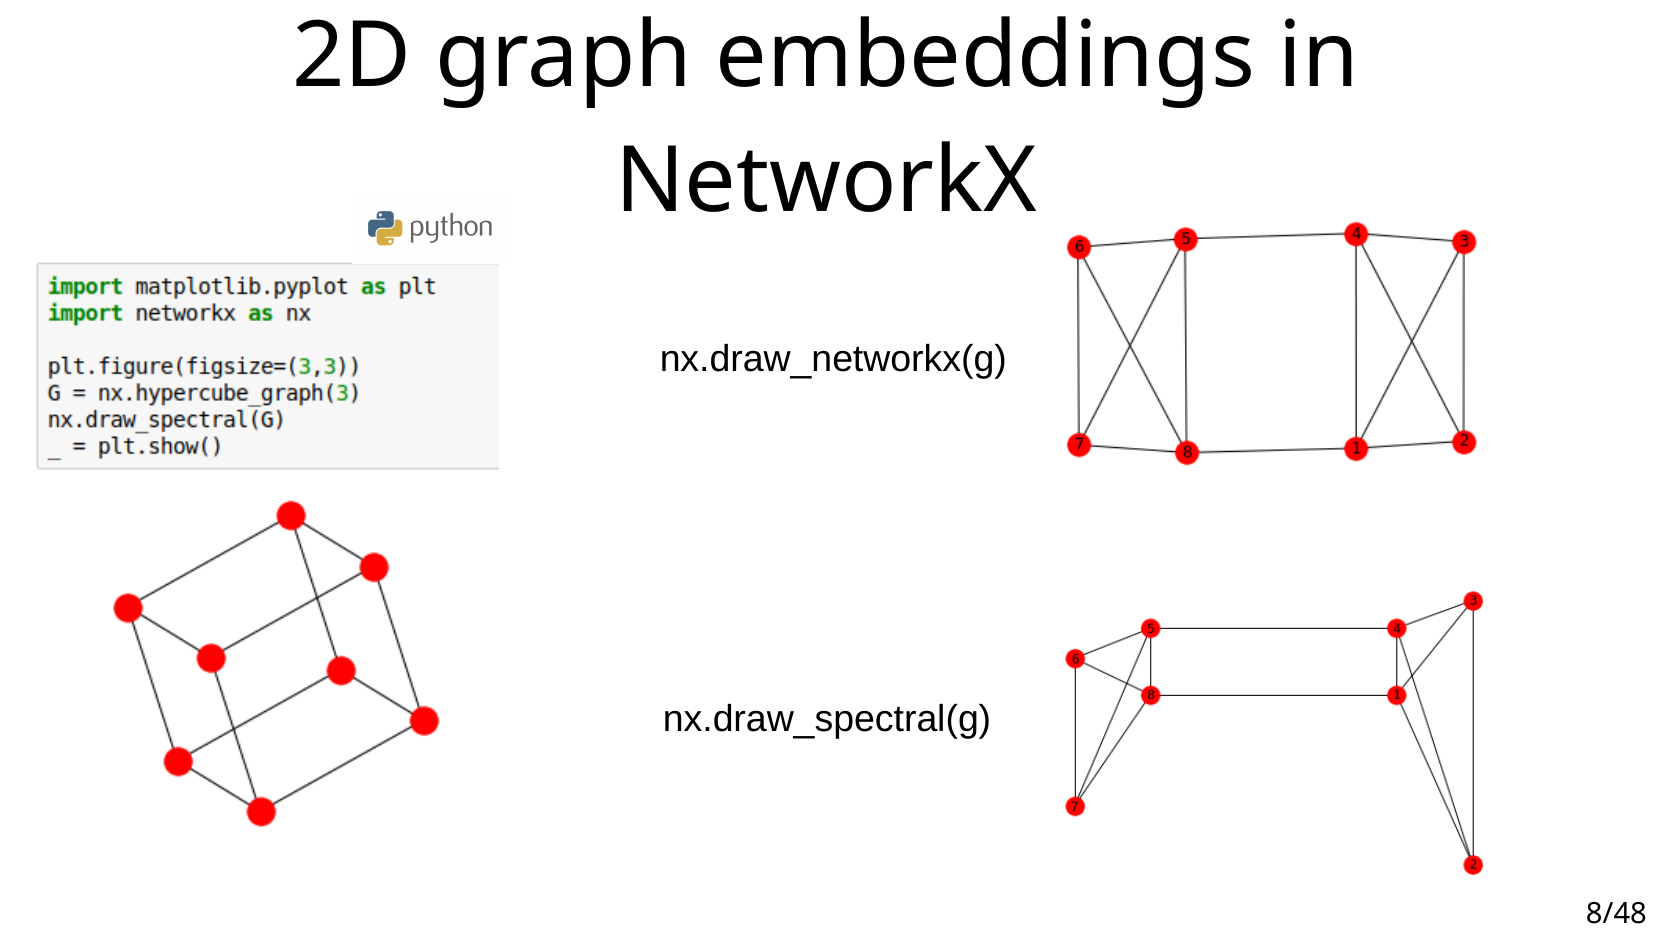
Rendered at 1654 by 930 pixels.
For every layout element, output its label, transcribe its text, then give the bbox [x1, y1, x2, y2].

picture [1066, 210, 1484, 467]
text_box nx.draw_spectral(g) [648, 690, 1030, 747]
picture [29, 195, 511, 852]
picture [990, 568, 1501, 897]
title 2D graph embeddings in NetworkX [82, 1, 1571, 225]
text_box nx.draw_networkx(g) [645, 330, 1022, 387]
